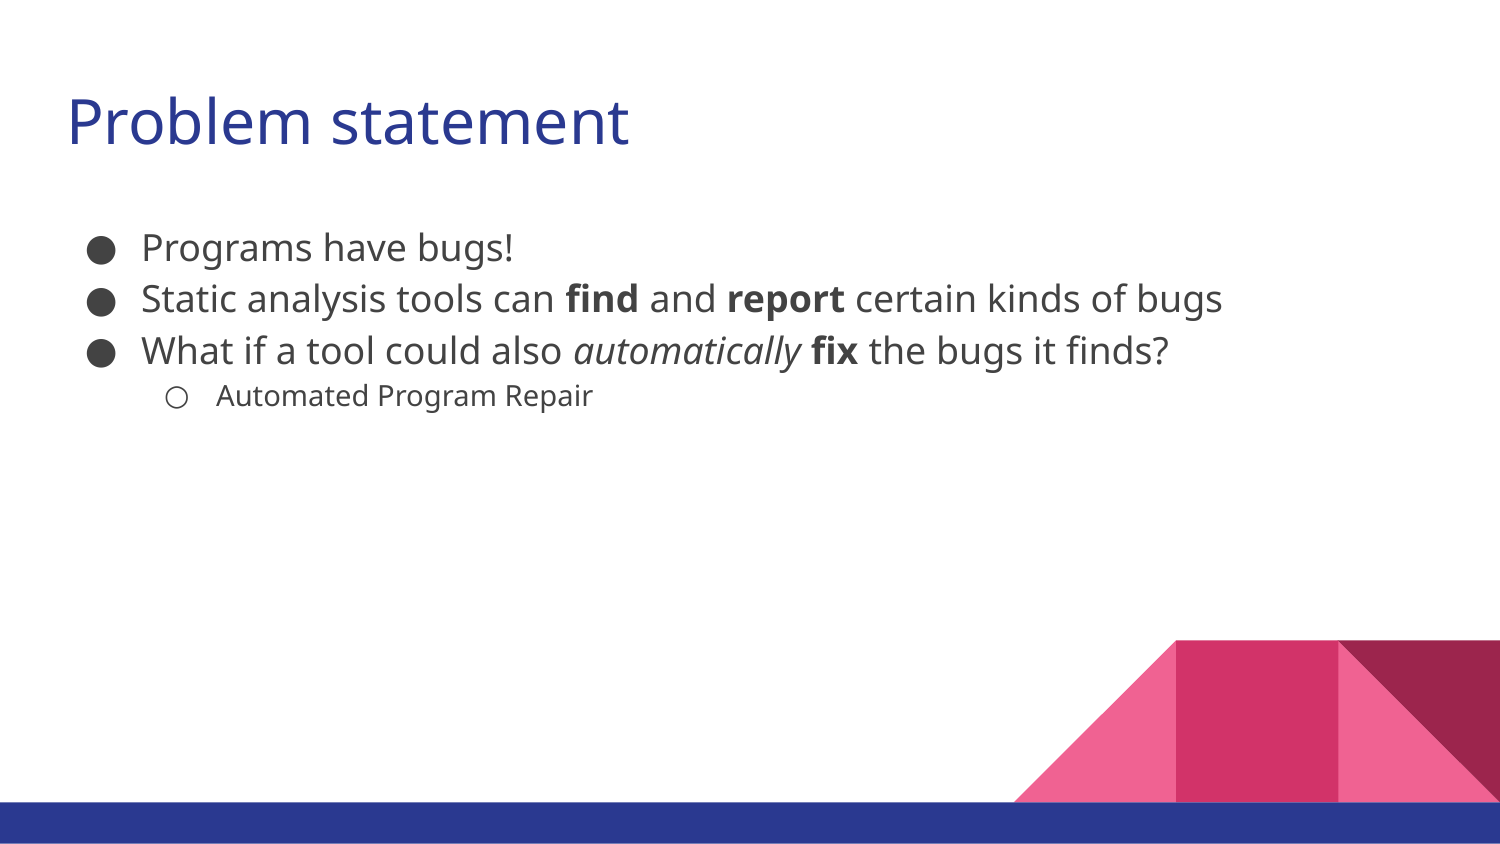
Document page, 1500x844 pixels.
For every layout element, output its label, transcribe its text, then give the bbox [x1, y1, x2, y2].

title Problem statement [51, 67, 1449, 167]
list Programs have bugs! Static analysis tools can find and report certain kinds of bugs What if a tool could also automatically fix the bugs it finds? Automated Program Repair [51, 201, 1449, 750]
